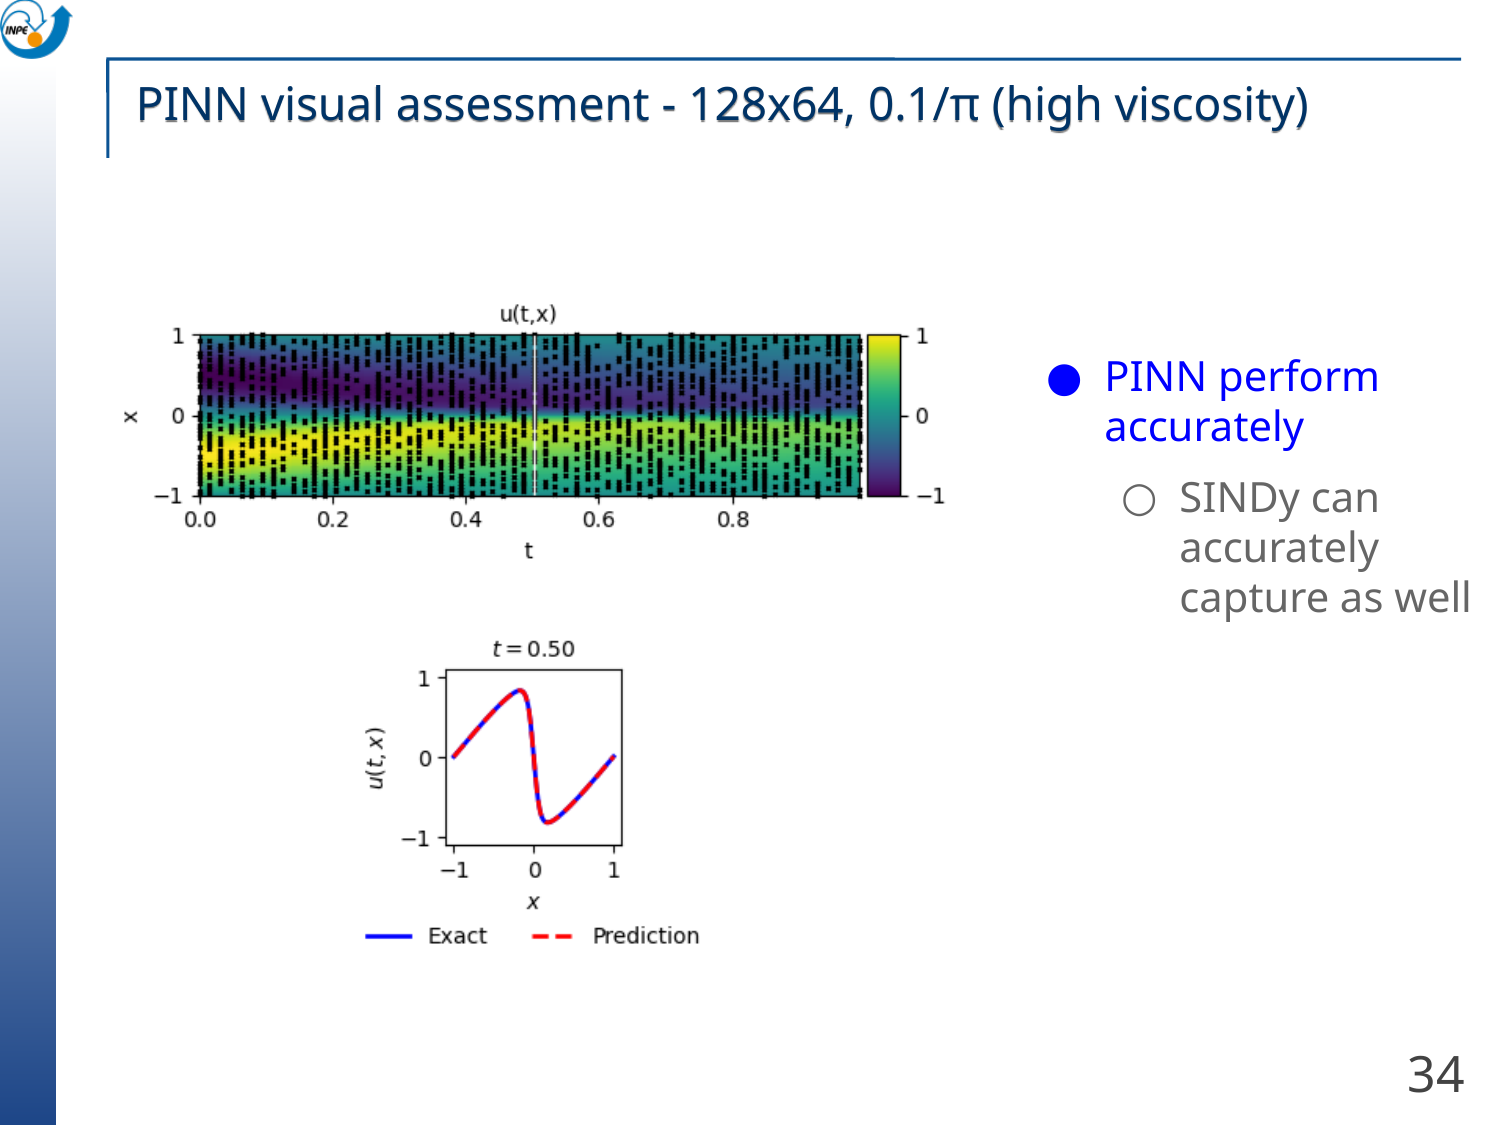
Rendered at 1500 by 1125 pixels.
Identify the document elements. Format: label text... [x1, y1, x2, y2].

text_box PINN perform accurately SINDy can accurately capture as well [1014, 334, 1500, 779]
picture [106, 289, 961, 579]
picture [342, 624, 725, 972]
slide_number 1 [1389, 1033, 1480, 1120]
title PINN visual assessment - 128x64, 0.1/π (high viscosity) [106, 59, 1465, 181]
picture [0, 0, 73, 59]
